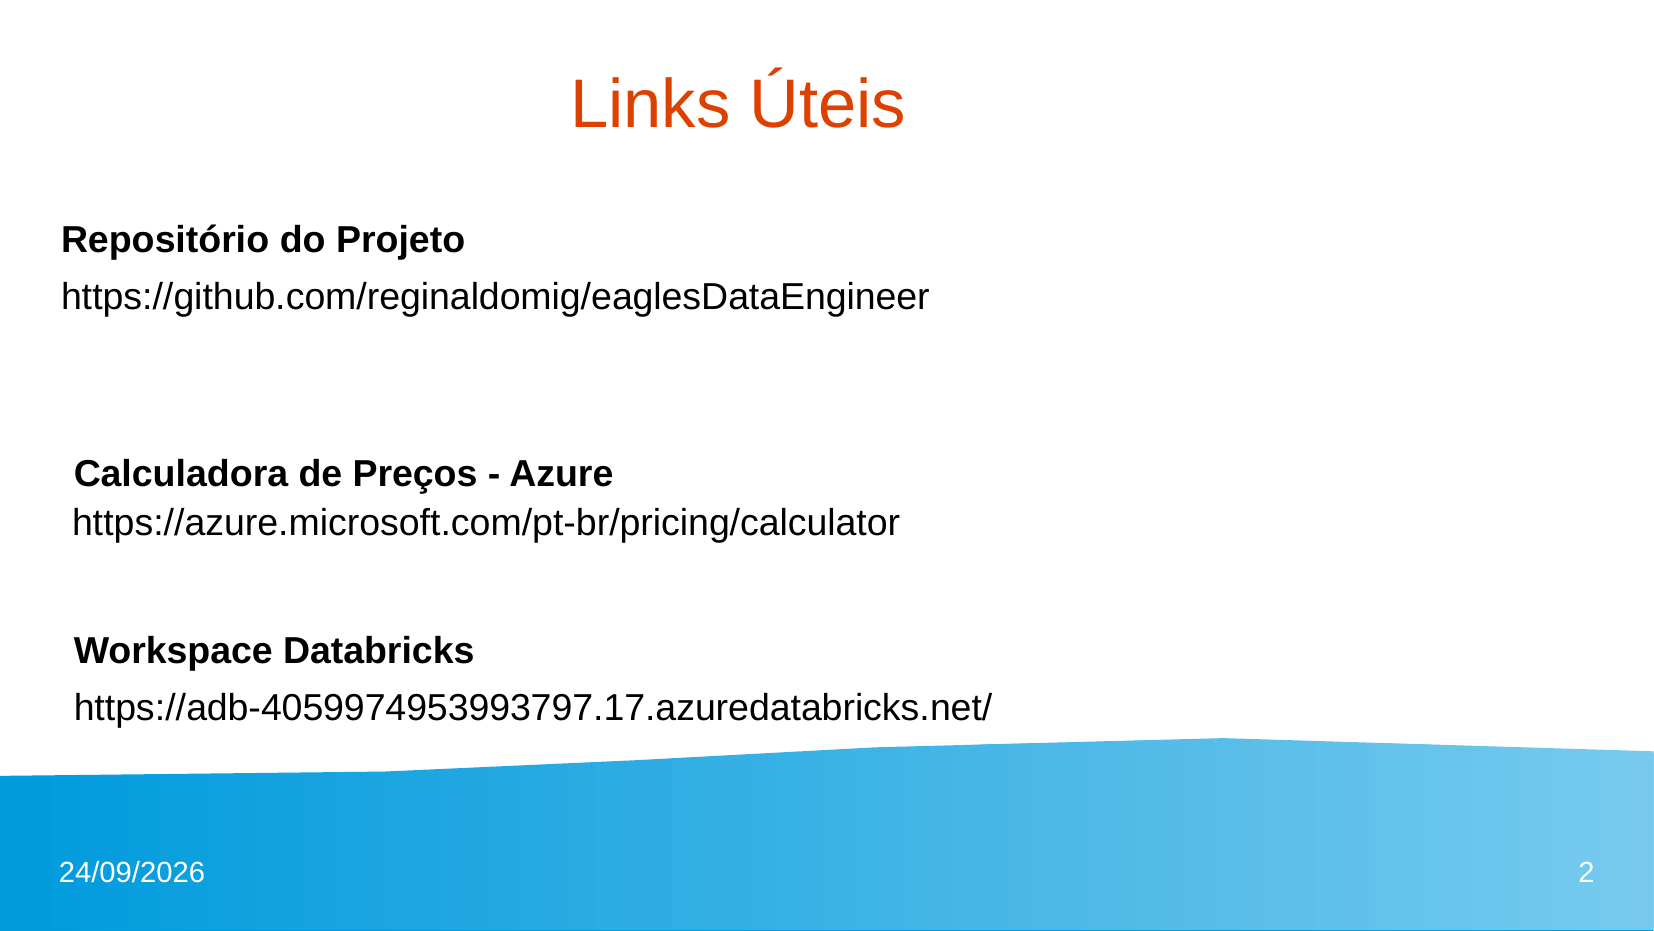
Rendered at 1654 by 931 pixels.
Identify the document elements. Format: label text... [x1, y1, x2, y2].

text_box https://github.com/reginaldomig/eaglesDataEngineer [46, 269, 945, 325]
text_box https://azure.microsoft.com/pt-br/pricing/calculator [57, 494, 916, 552]
text_box Repositório do Projeto [46, 211, 945, 269]
text_box https://adb-4059974953993797.17.azuredatabricks.net/ [59, 679, 1008, 736]
title Links Úteis [0, 59, 1477, 148]
text_box Workspace Databricks [59, 622, 958, 680]
text_box Calculadora de Preços - Azure [59, 445, 958, 502]
